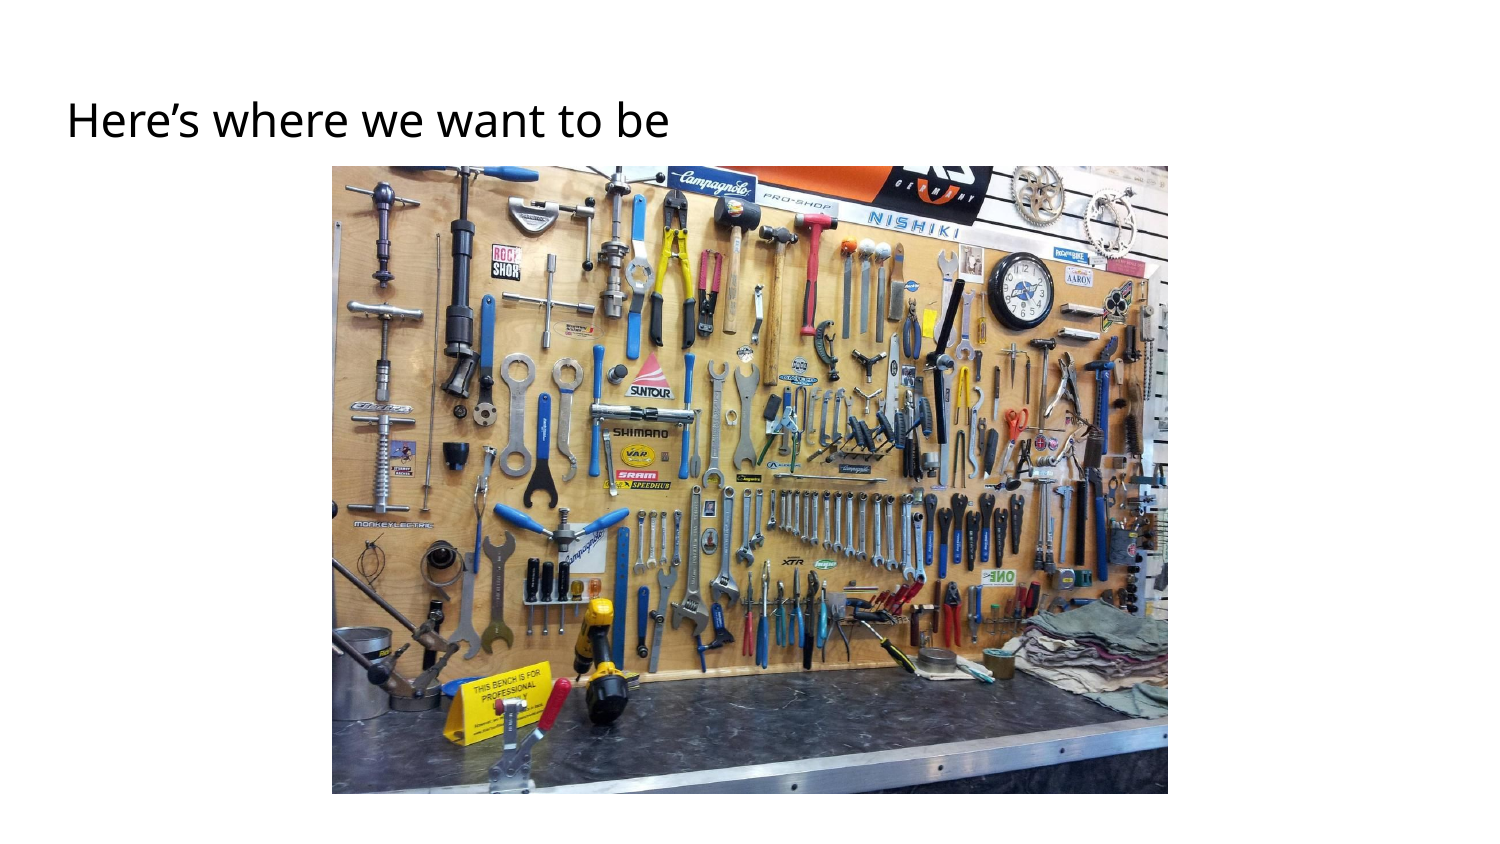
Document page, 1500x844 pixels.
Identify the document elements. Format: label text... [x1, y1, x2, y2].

picture [332, 166, 1168, 794]
title Here’s where we want to be [51, 72, 1449, 167]
